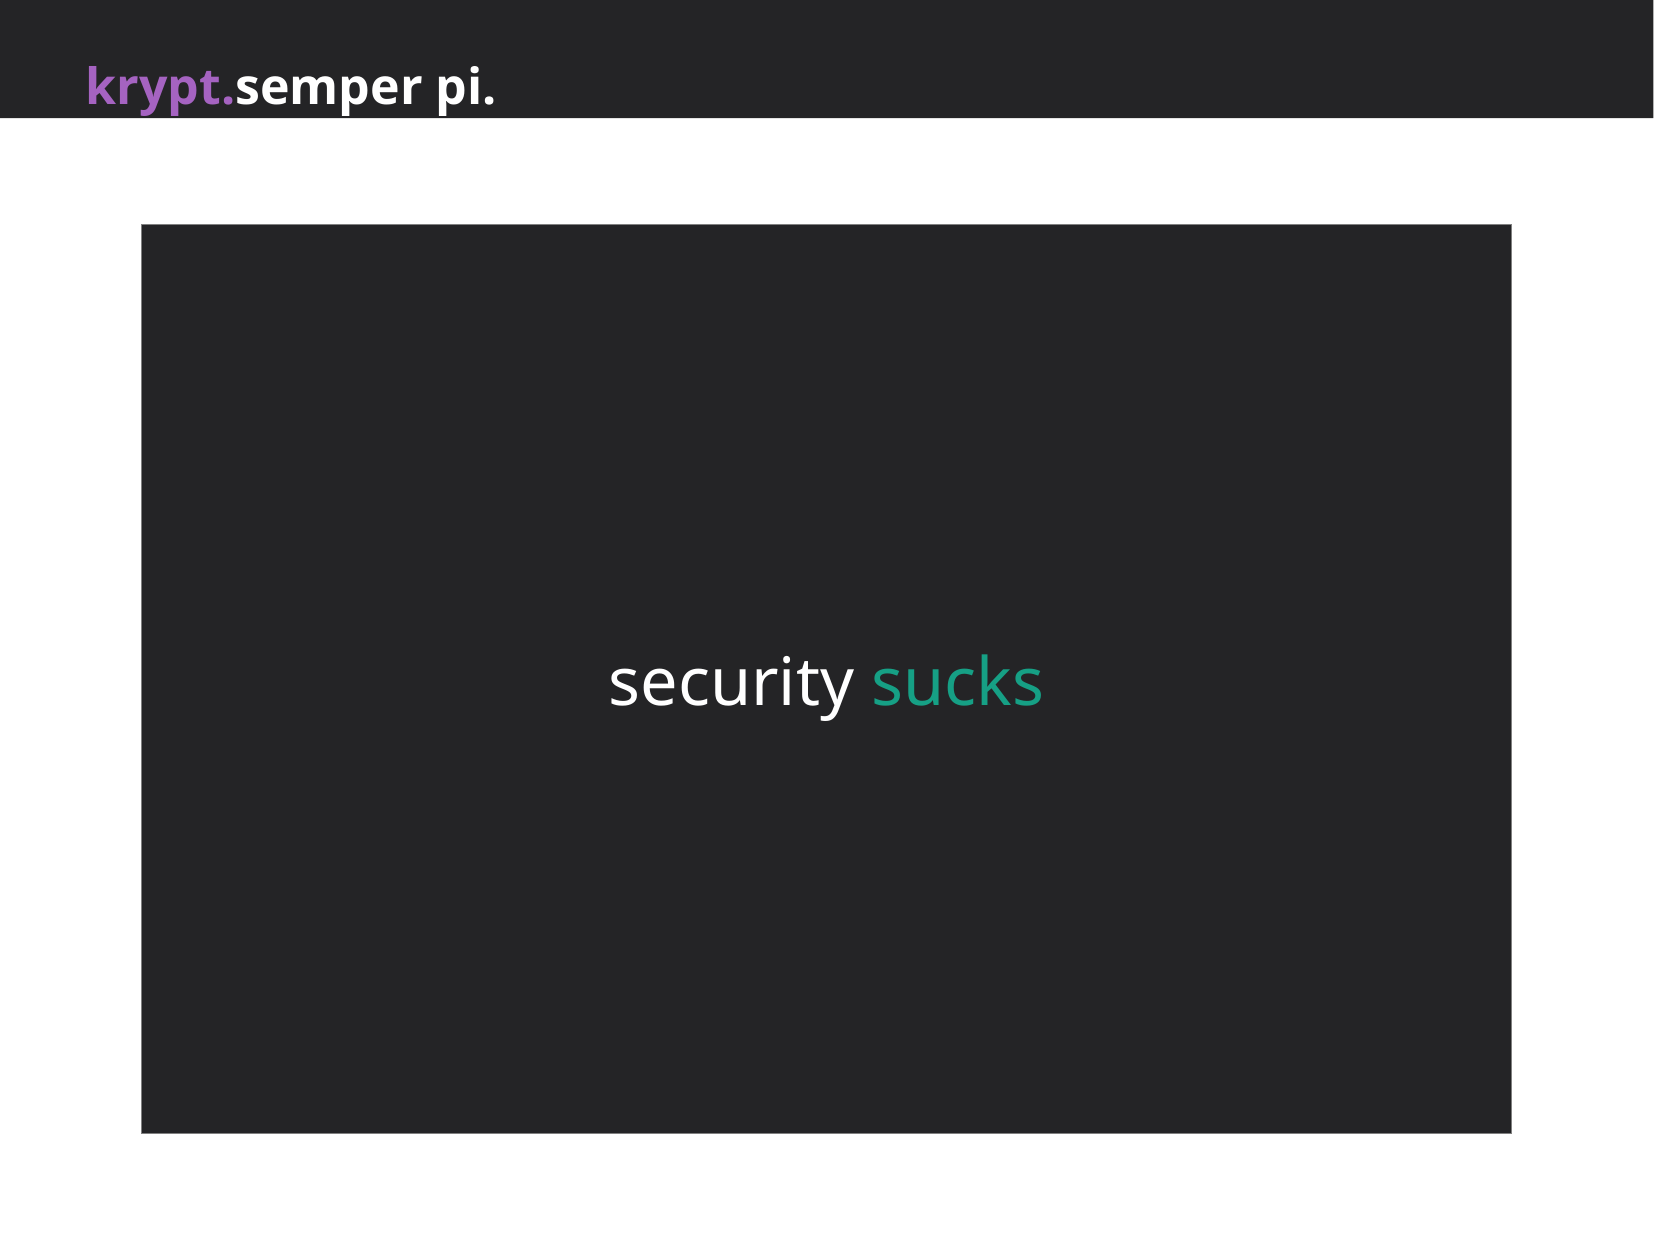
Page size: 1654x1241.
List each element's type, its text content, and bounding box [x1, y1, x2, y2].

text_box krypt.semper pi. [70, 43, 544, 119]
text_box [0, 0, 1654, 119]
text_box security sucks [141, 224, 1512, 1134]
